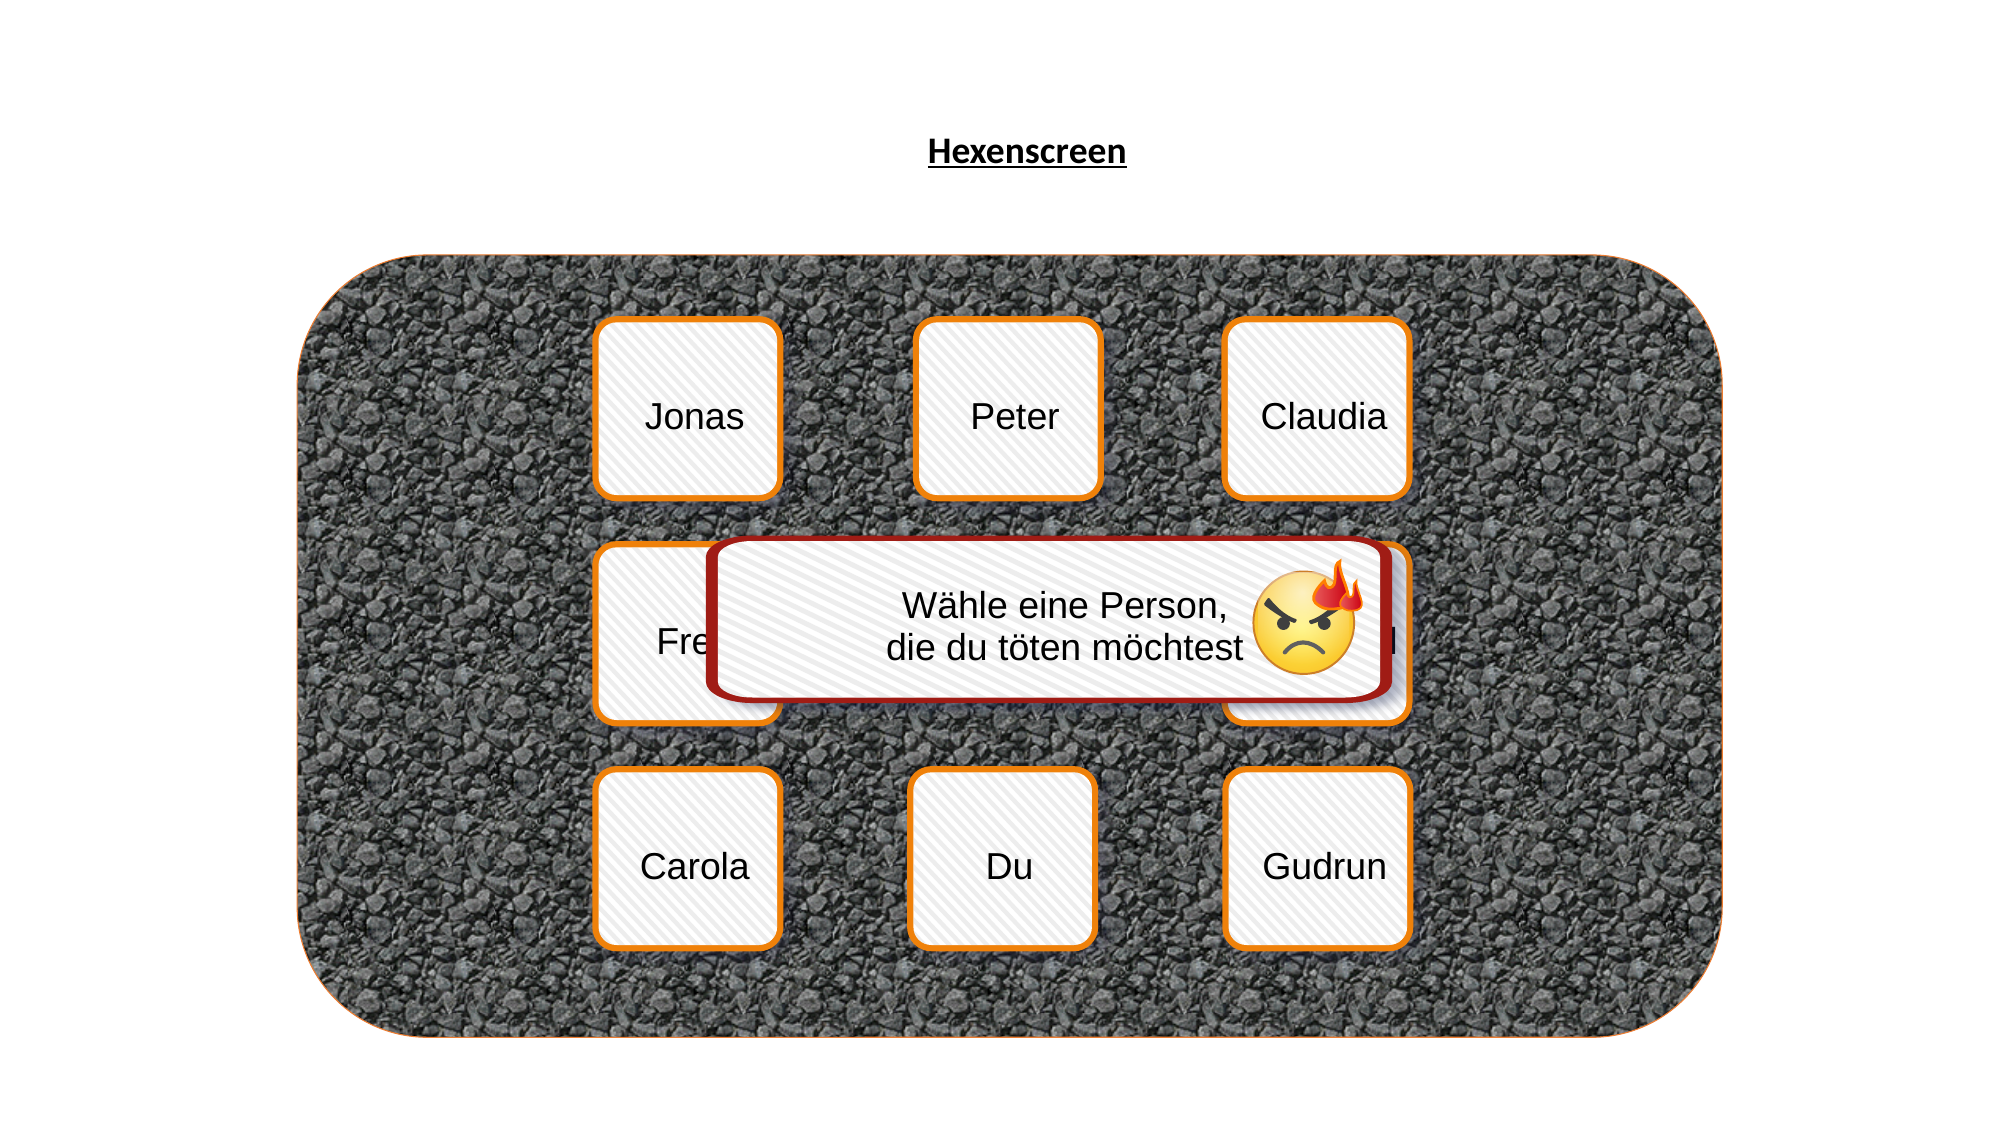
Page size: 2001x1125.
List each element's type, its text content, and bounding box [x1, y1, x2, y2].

picture [884, 743, 1135, 991]
picture [570, 293, 1456, 991]
text_box Hexenscreen [795, 118, 1261, 179]
text_box [297, 254, 1723, 1038]
